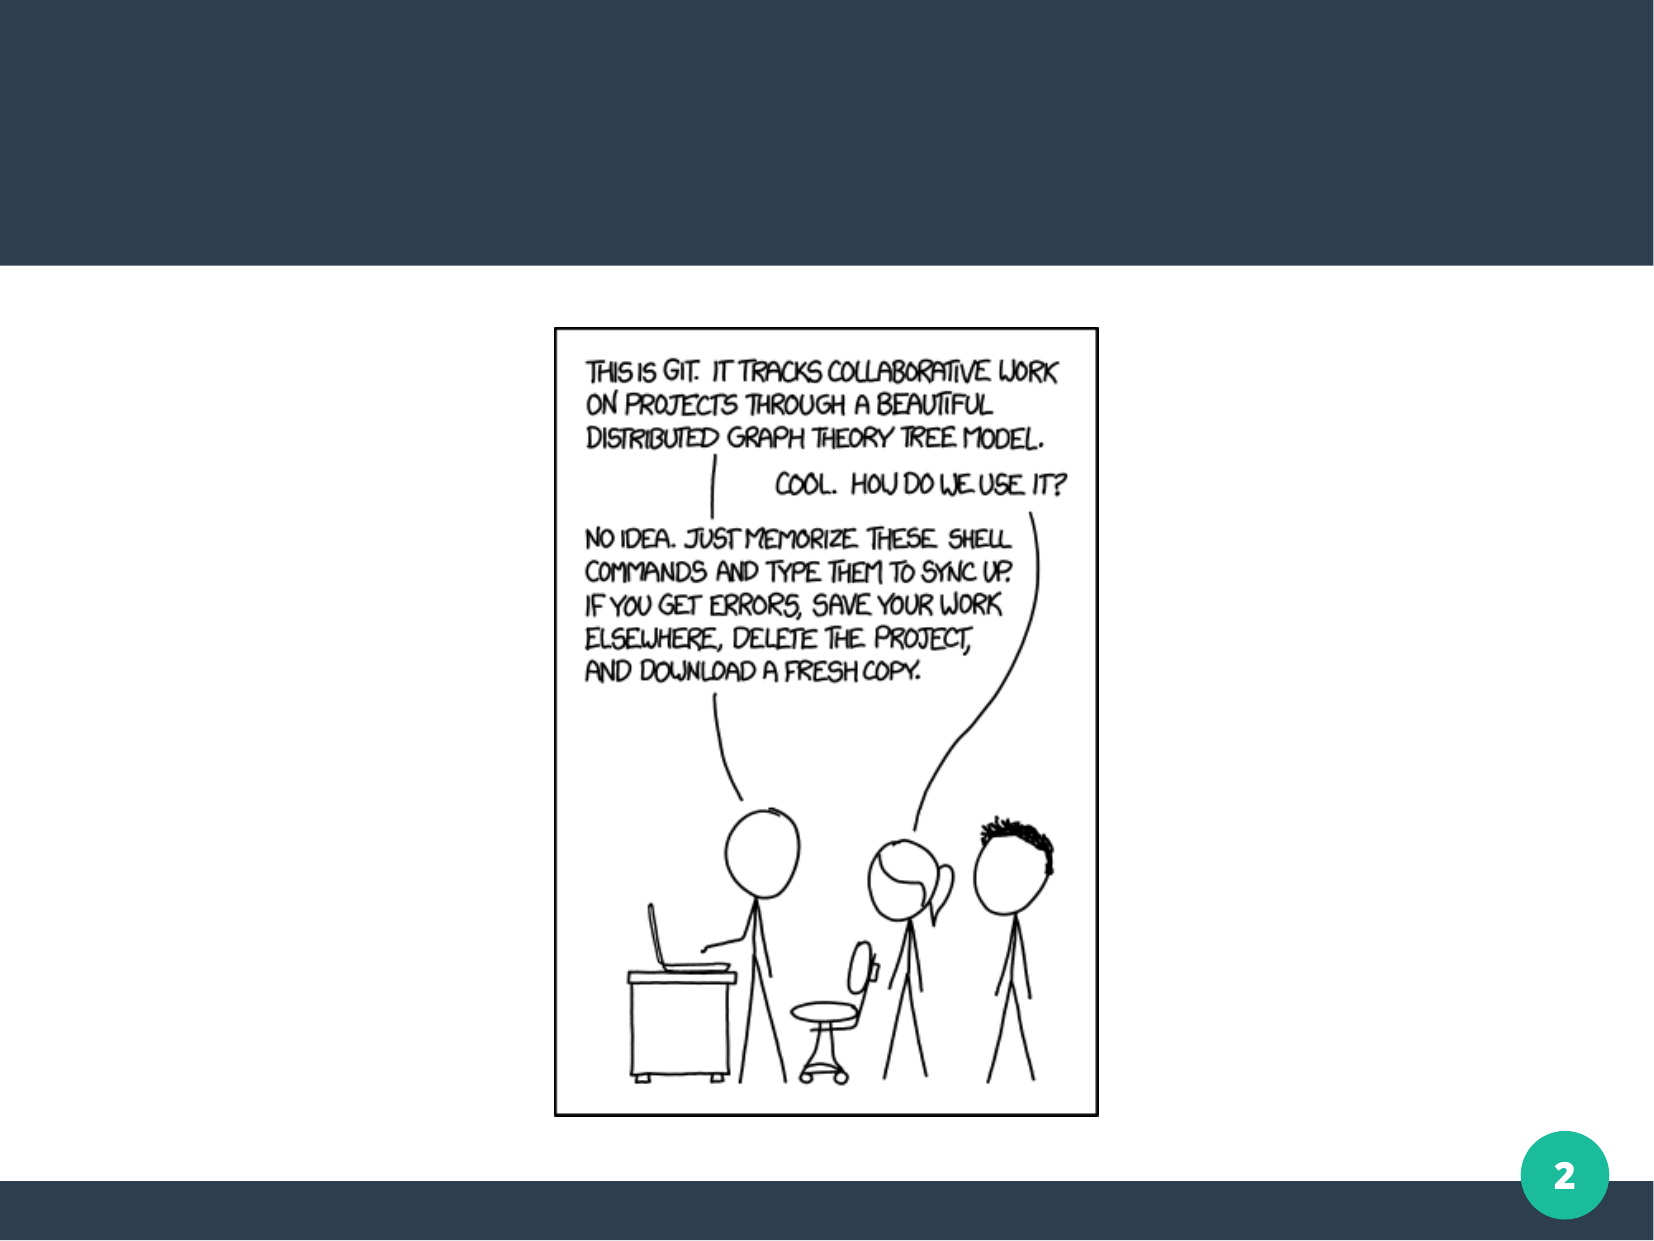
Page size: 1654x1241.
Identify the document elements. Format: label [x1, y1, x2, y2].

picture [554, 327, 1099, 1117]
